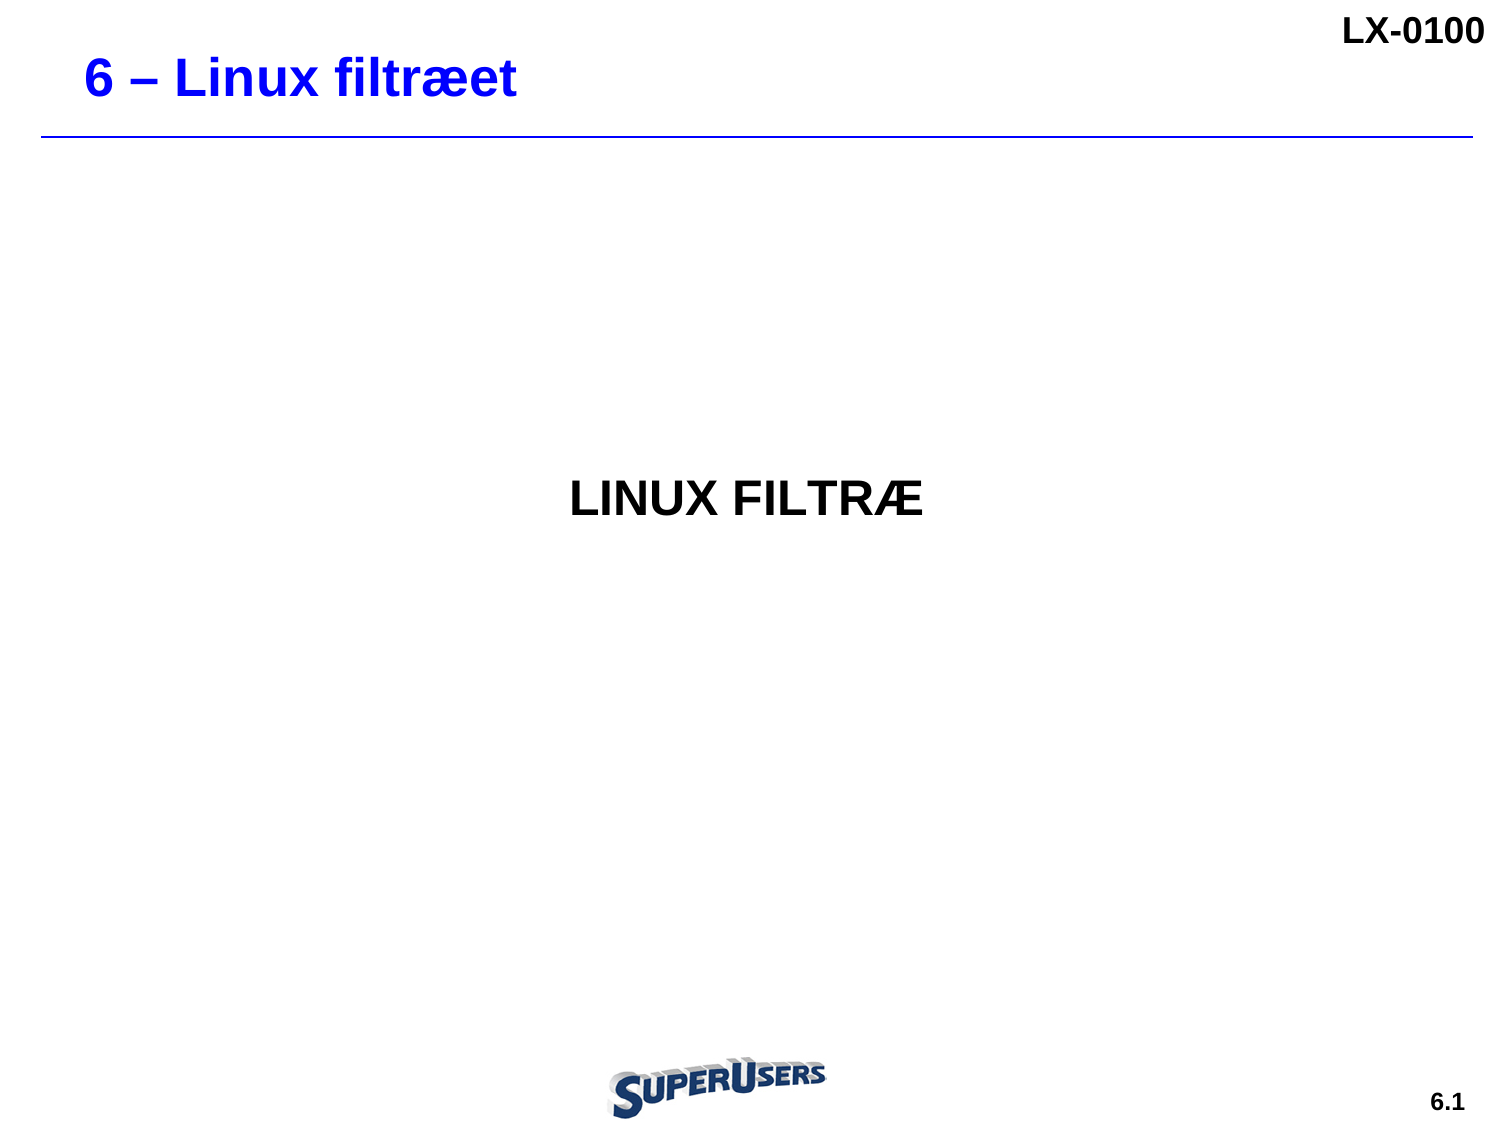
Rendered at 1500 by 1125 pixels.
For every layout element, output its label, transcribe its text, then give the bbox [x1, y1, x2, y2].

picture [605, 1057, 827, 1122]
title 6 – Linux filtræet [76, 39, 1424, 126]
subtitle LINUX FILTRÆ [92, 172, 1402, 826]
